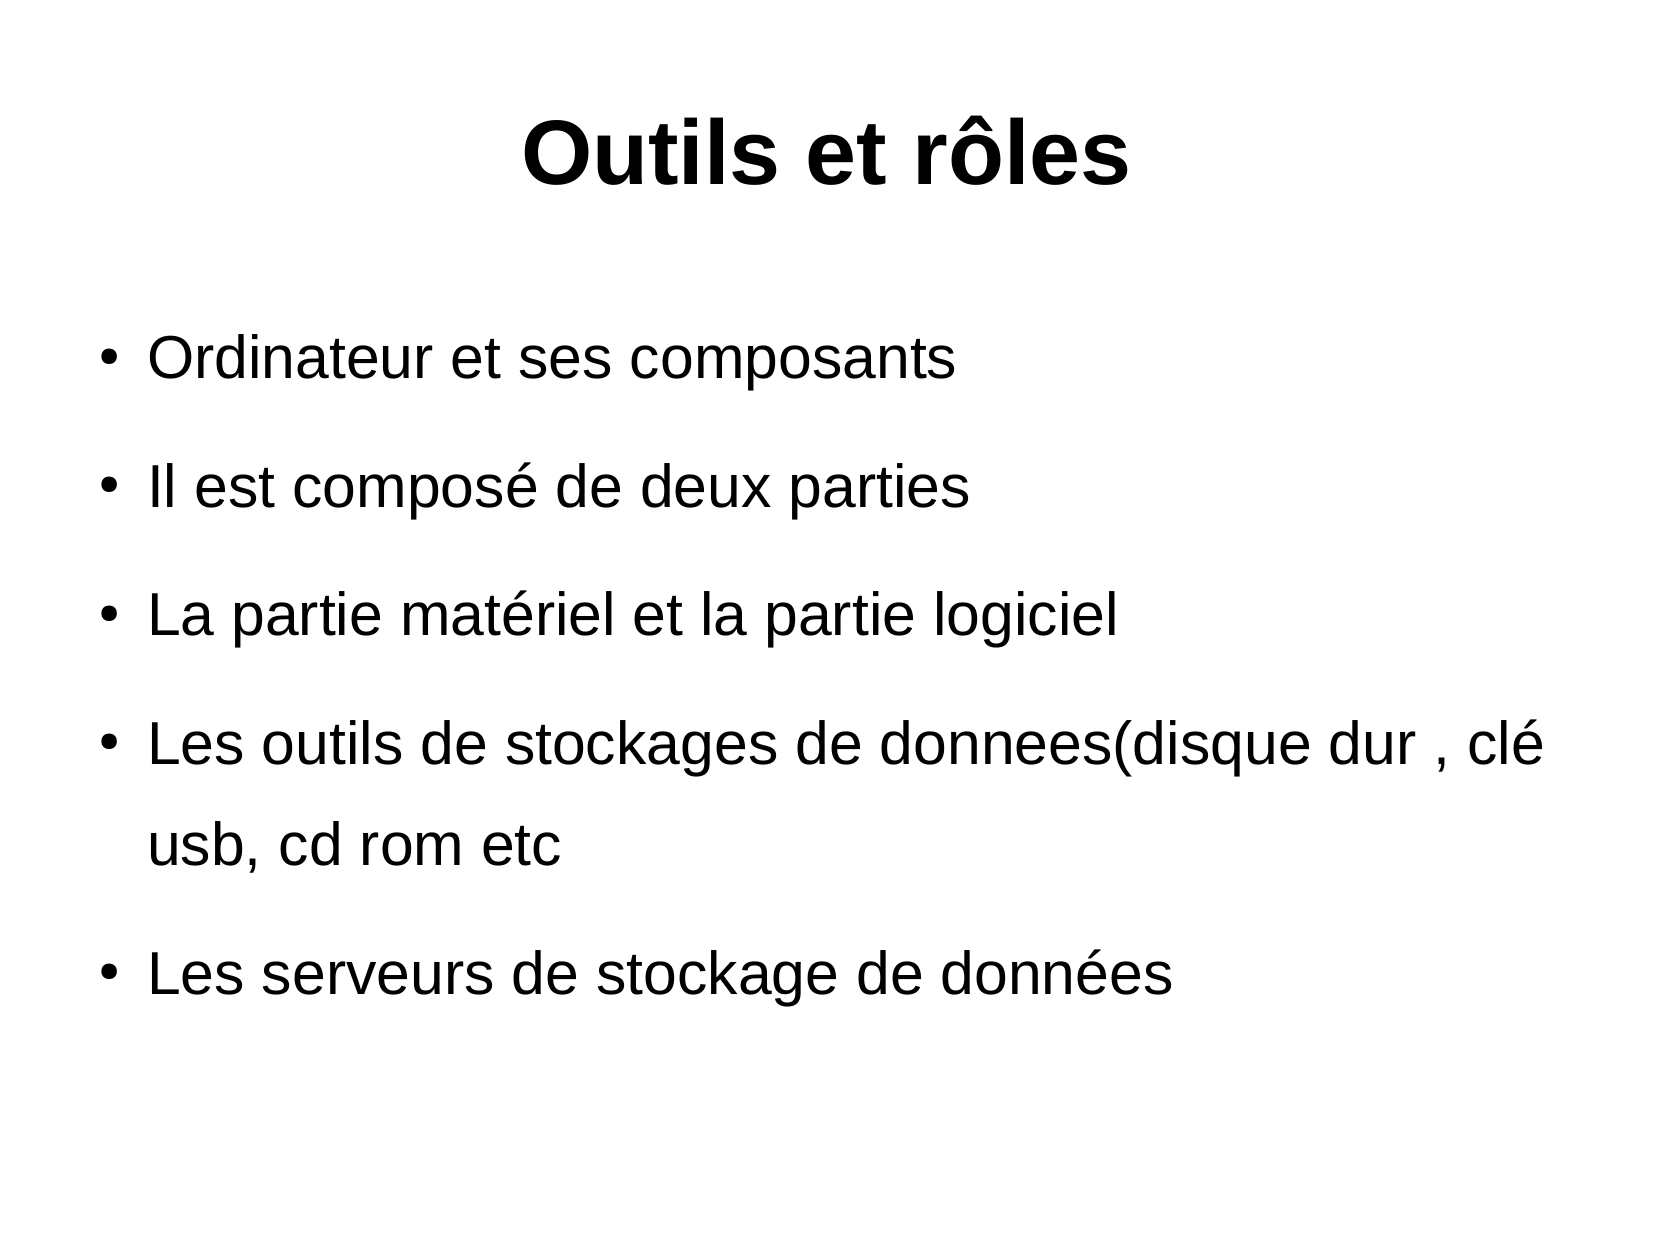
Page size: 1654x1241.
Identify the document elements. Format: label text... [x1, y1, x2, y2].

title Outils et rôles [82, 49, 1571, 257]
list Ordinateur et ses composants Il est composé de deux parties La partie matériel et la partie logiciel Les outils de stockages de donnees(disque dur , clé usb, cd rom etc Les serveurs de stockage de données [82, 290, 1571, 1010]
